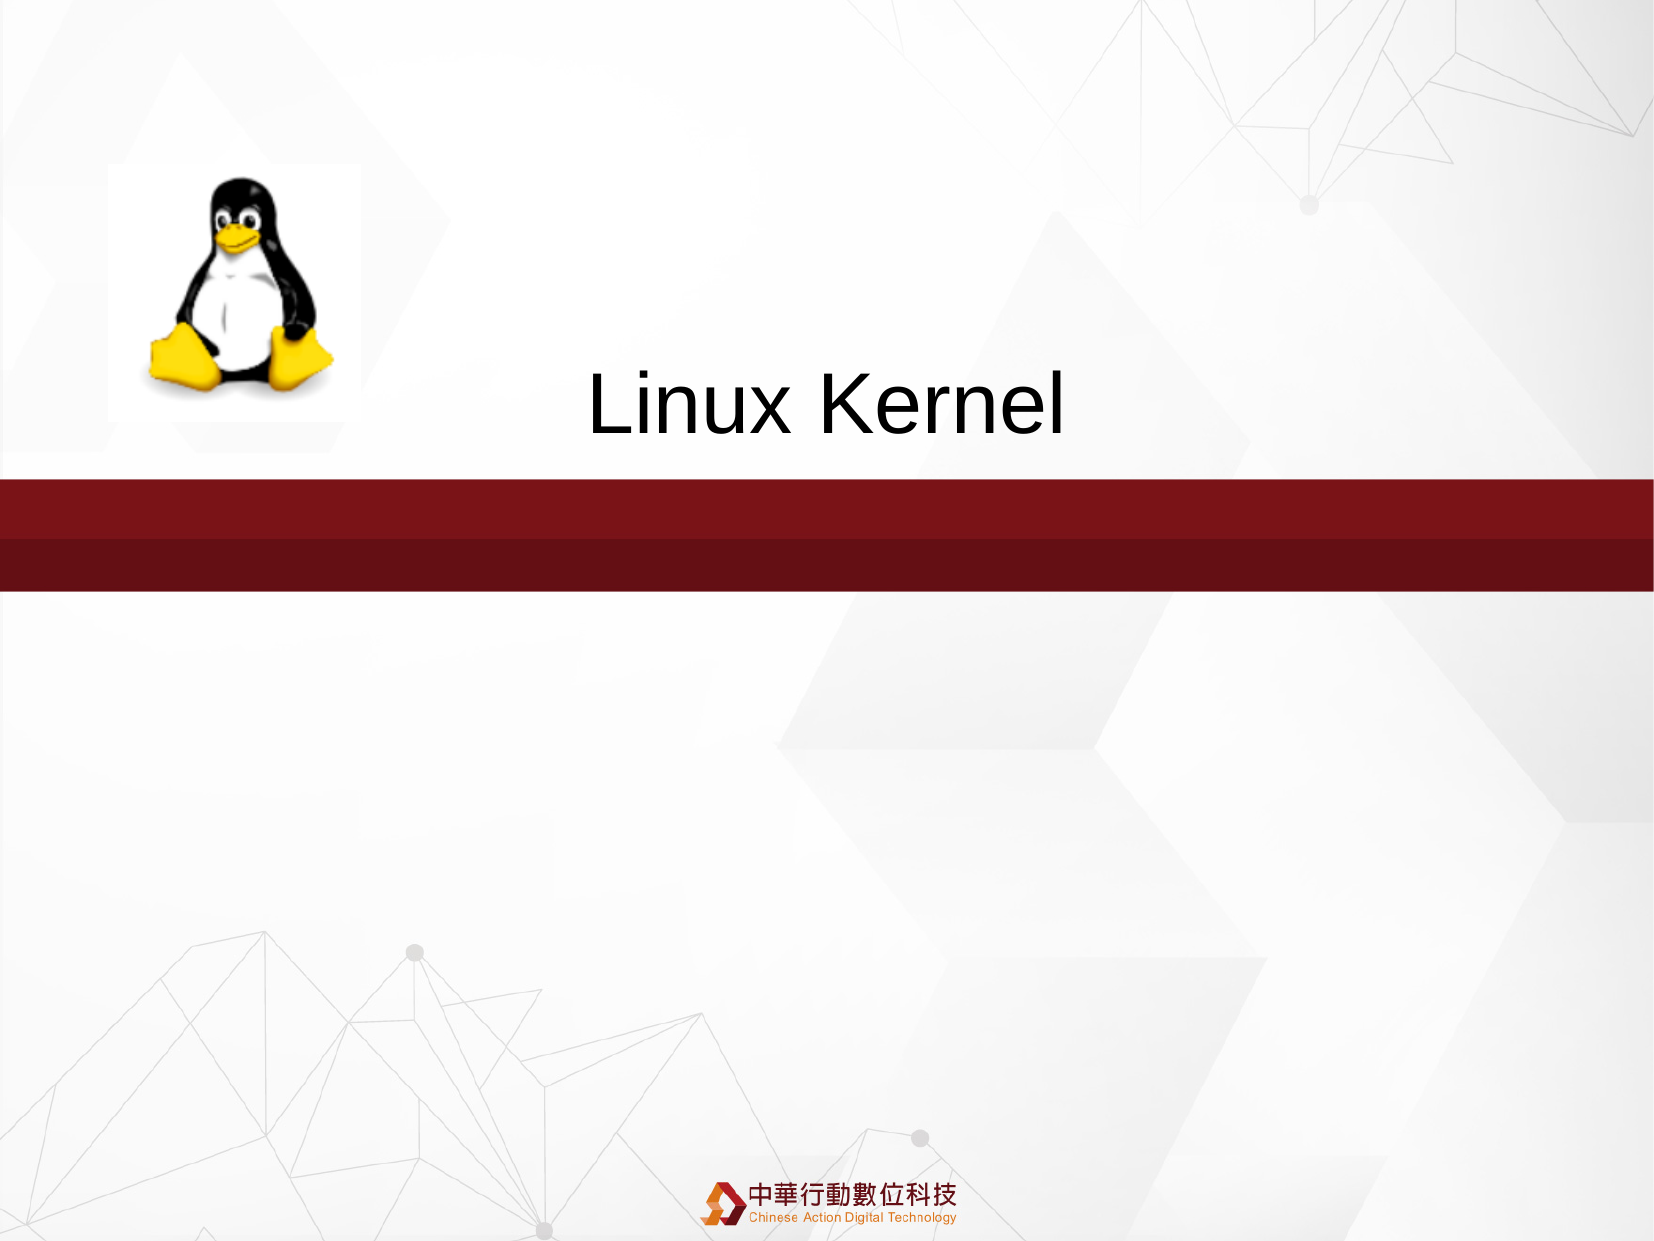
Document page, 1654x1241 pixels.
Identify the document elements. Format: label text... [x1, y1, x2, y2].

title Linux Kernel [82, 300, 1571, 508]
picture [0, 0, 1654, 1241]
